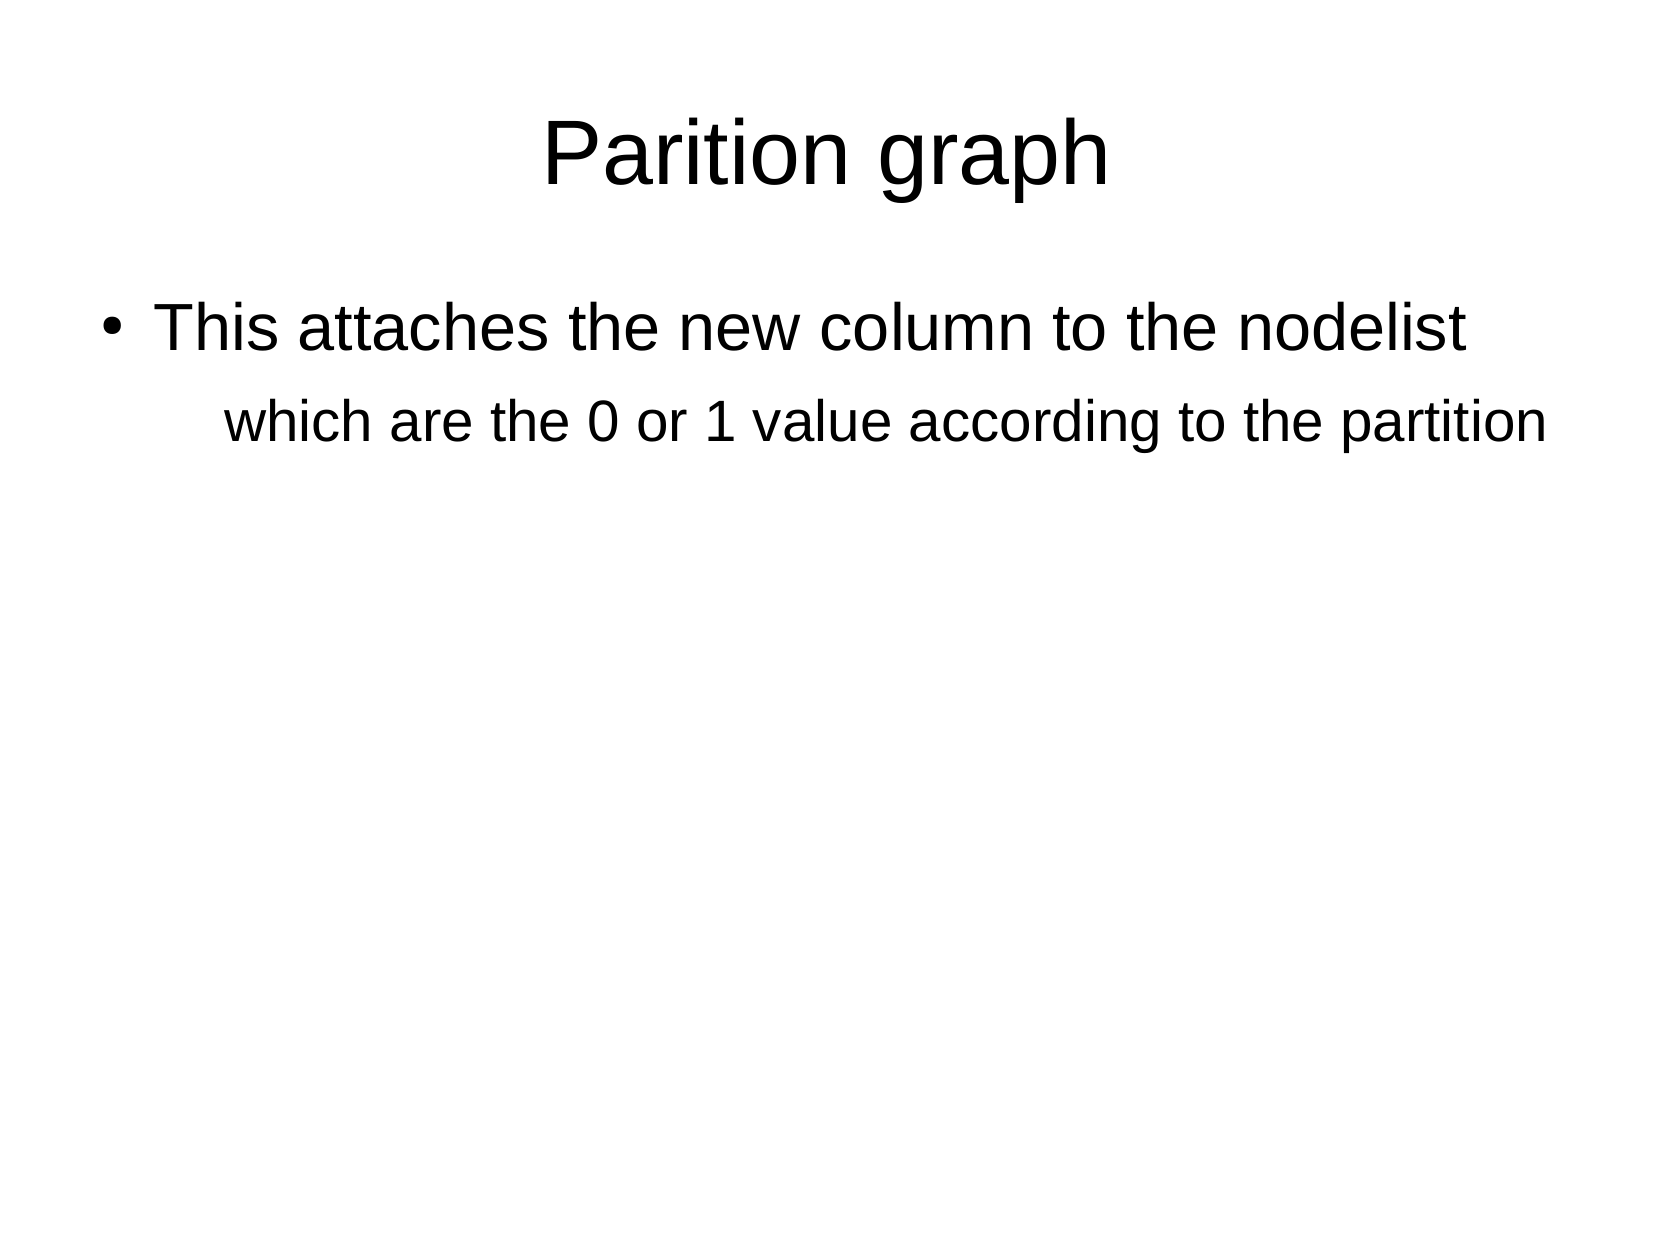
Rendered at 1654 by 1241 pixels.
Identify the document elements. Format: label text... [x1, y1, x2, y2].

list This attaches the new column to the nodelist which are the 0 or 1 value according to the partition [82, 290, 1571, 1010]
title Parition graph [82, 49, 1571, 257]
